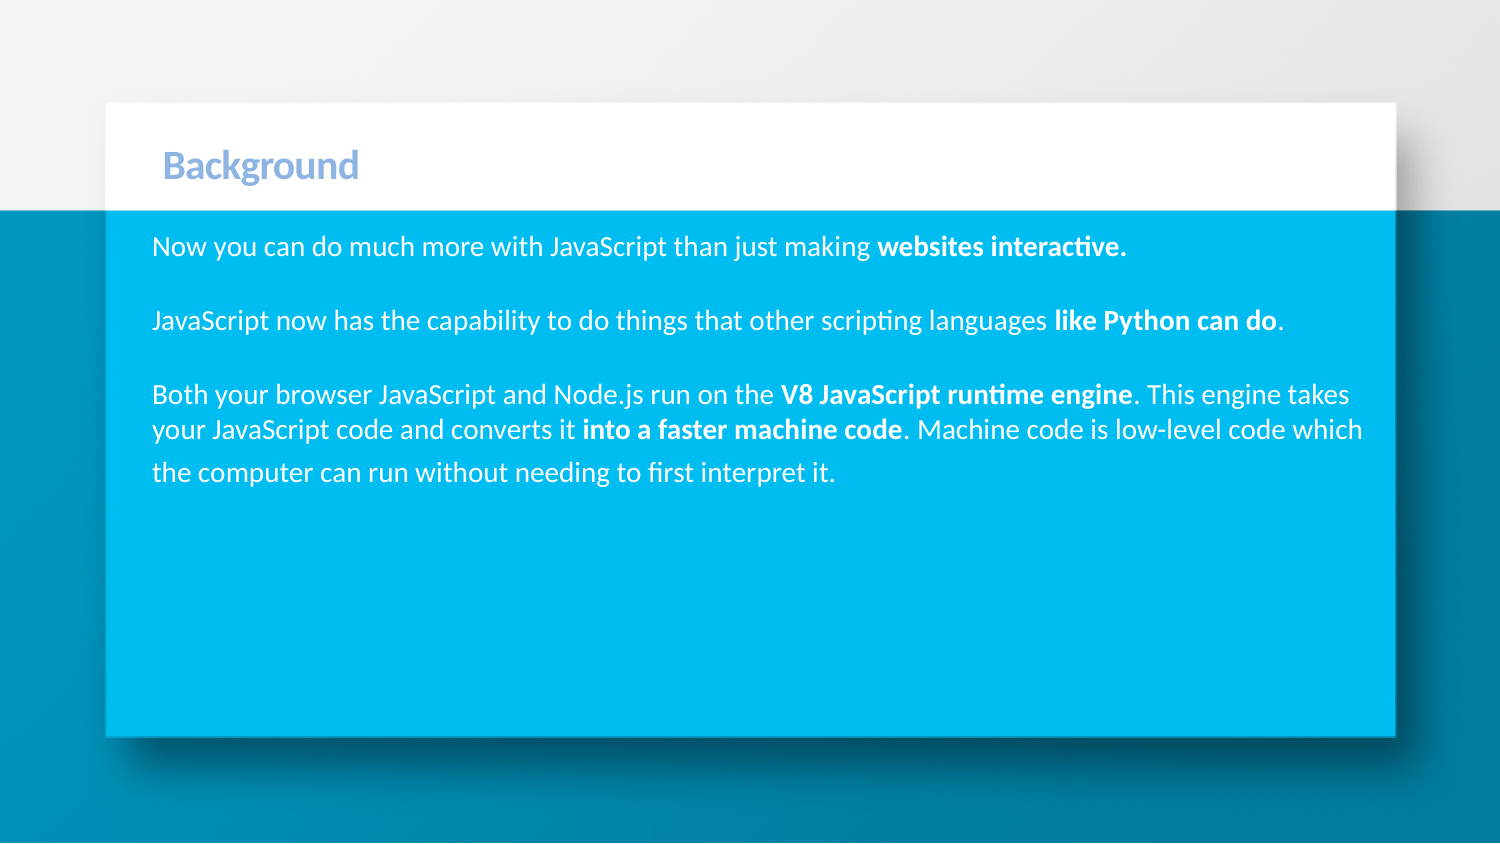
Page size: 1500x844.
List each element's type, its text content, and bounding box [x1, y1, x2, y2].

text_box Now you can do much more with JavaScript than just making websites interactive. JavaScript now has the capability to do things that other scripting languages like Python can do. Both your browser JavaScript and Node.js run on the V8 JavaScript runtime engine. This engine takes your JavaScript code and converts it into a faster machine code. Machine code is low-level code which the computer can run without needing to first interpret it. [150, 224, 1411, 538]
text_box [0, 0, 1500, 843]
title Background [160, 135, 676, 224]
